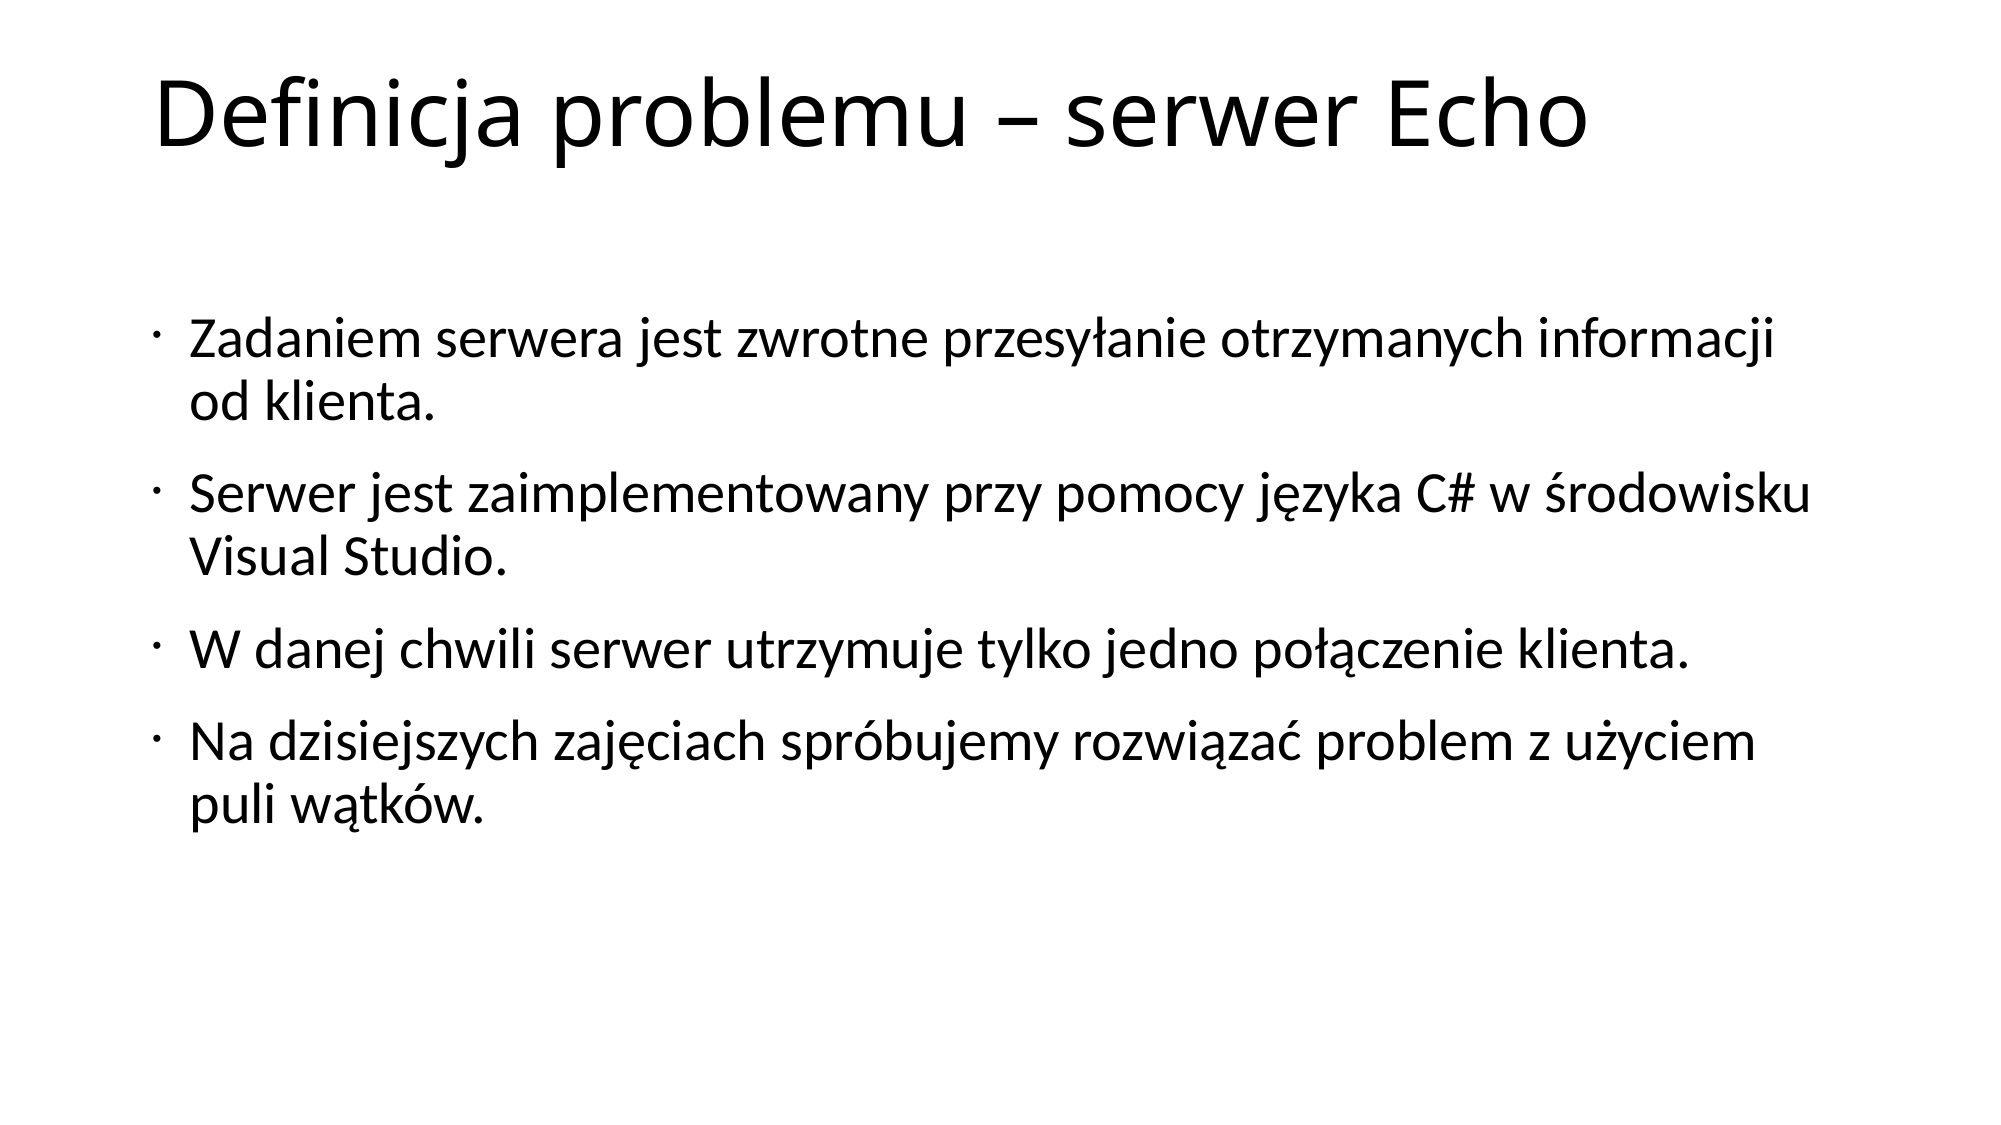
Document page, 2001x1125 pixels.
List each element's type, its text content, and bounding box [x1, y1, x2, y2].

list Zadaniem serwera jest zwrotne przesyłanie otrzymanych informacji od klienta. Serwer jest zaimplementowany przy pomocy języka C# w środowisku Visual Studio. W danej chwili serwer utrzymuje tylko jedno połączenie klienta. Na dzisiejszych zajęciach spróbujemy rozwiązać problem z użyciem puli wątków. [137, 299, 1863, 1014]
title Definicja problemu – serwer Echo [137, 59, 1863, 278]
